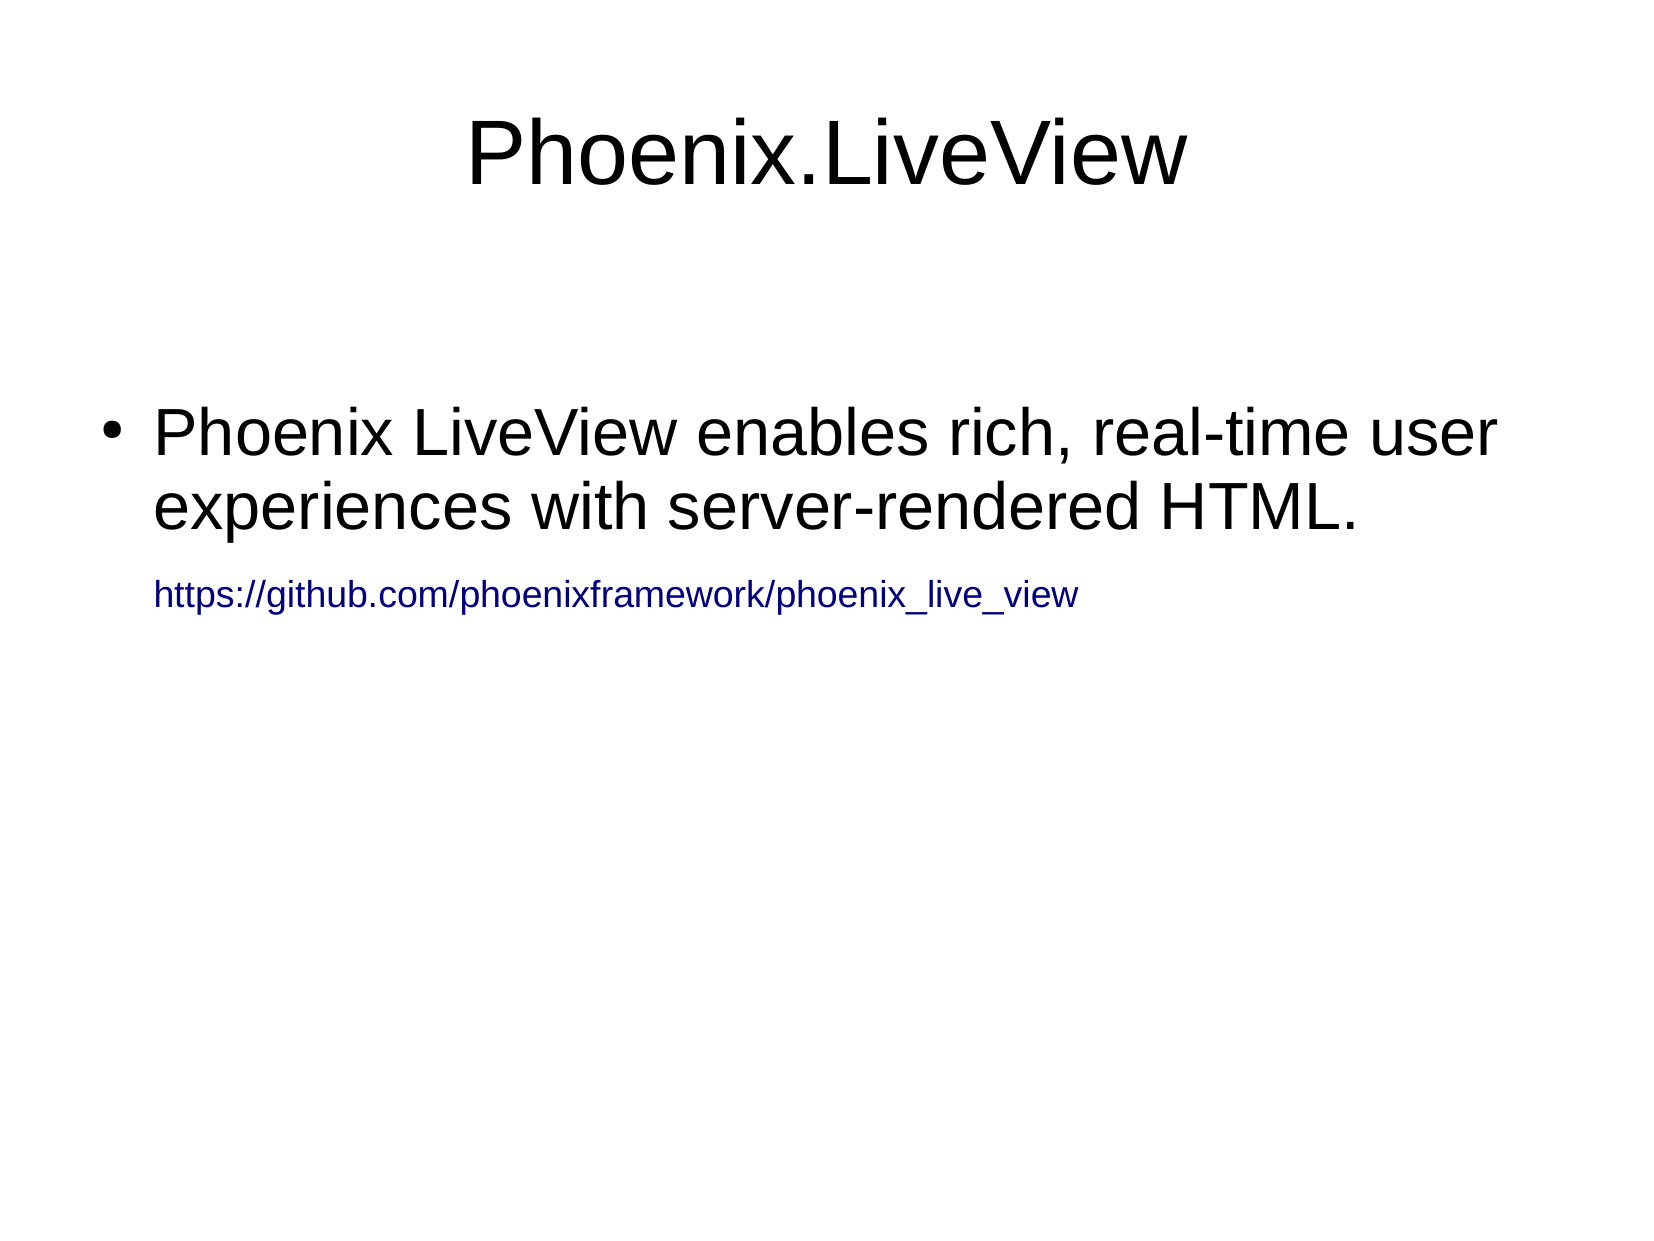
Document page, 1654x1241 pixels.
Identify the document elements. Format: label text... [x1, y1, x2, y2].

title Phoenix.LiveView [82, 49, 1571, 257]
list Phoenix LiveView enables rich, real-time user experiences with server-rendered HTML. https://github.com/phoenixframework/phoenix_live_view [82, 290, 1571, 1010]
